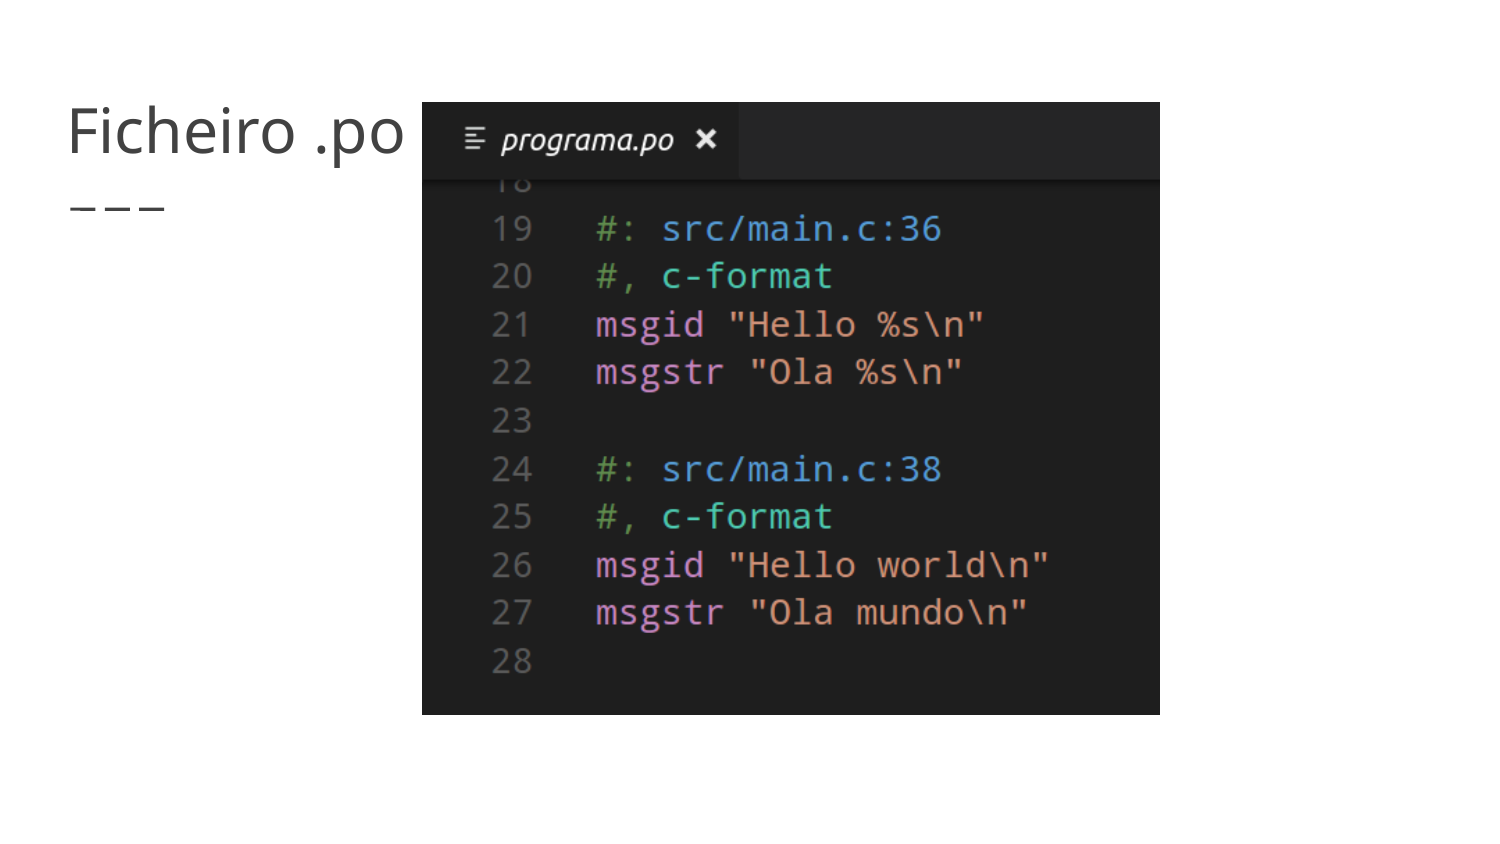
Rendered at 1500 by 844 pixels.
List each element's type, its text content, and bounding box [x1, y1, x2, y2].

picture [422, 102, 1160, 715]
title Ficheiro .po [51, 61, 1449, 182]
